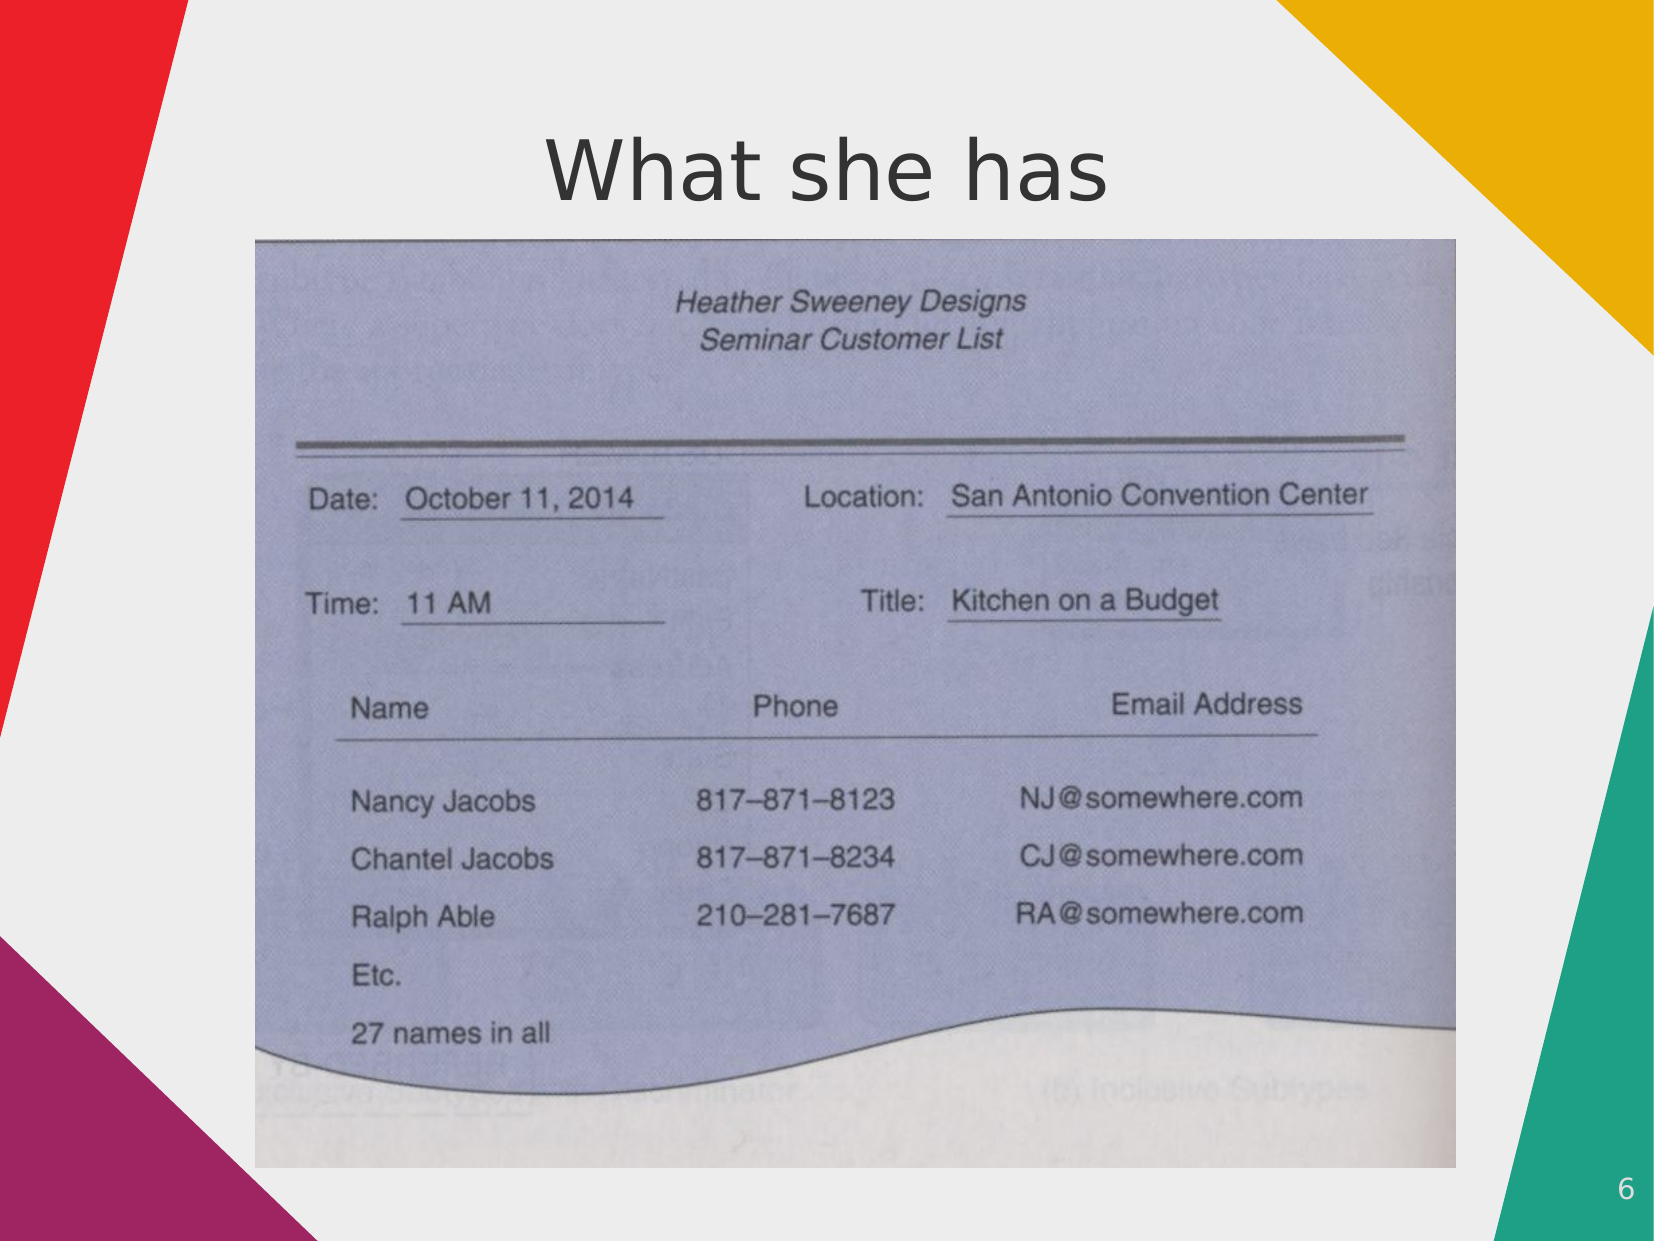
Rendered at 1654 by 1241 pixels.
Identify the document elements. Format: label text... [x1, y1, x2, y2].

picture [255, 239, 1456, 1168]
title What she has [114, 73, 1539, 271]
